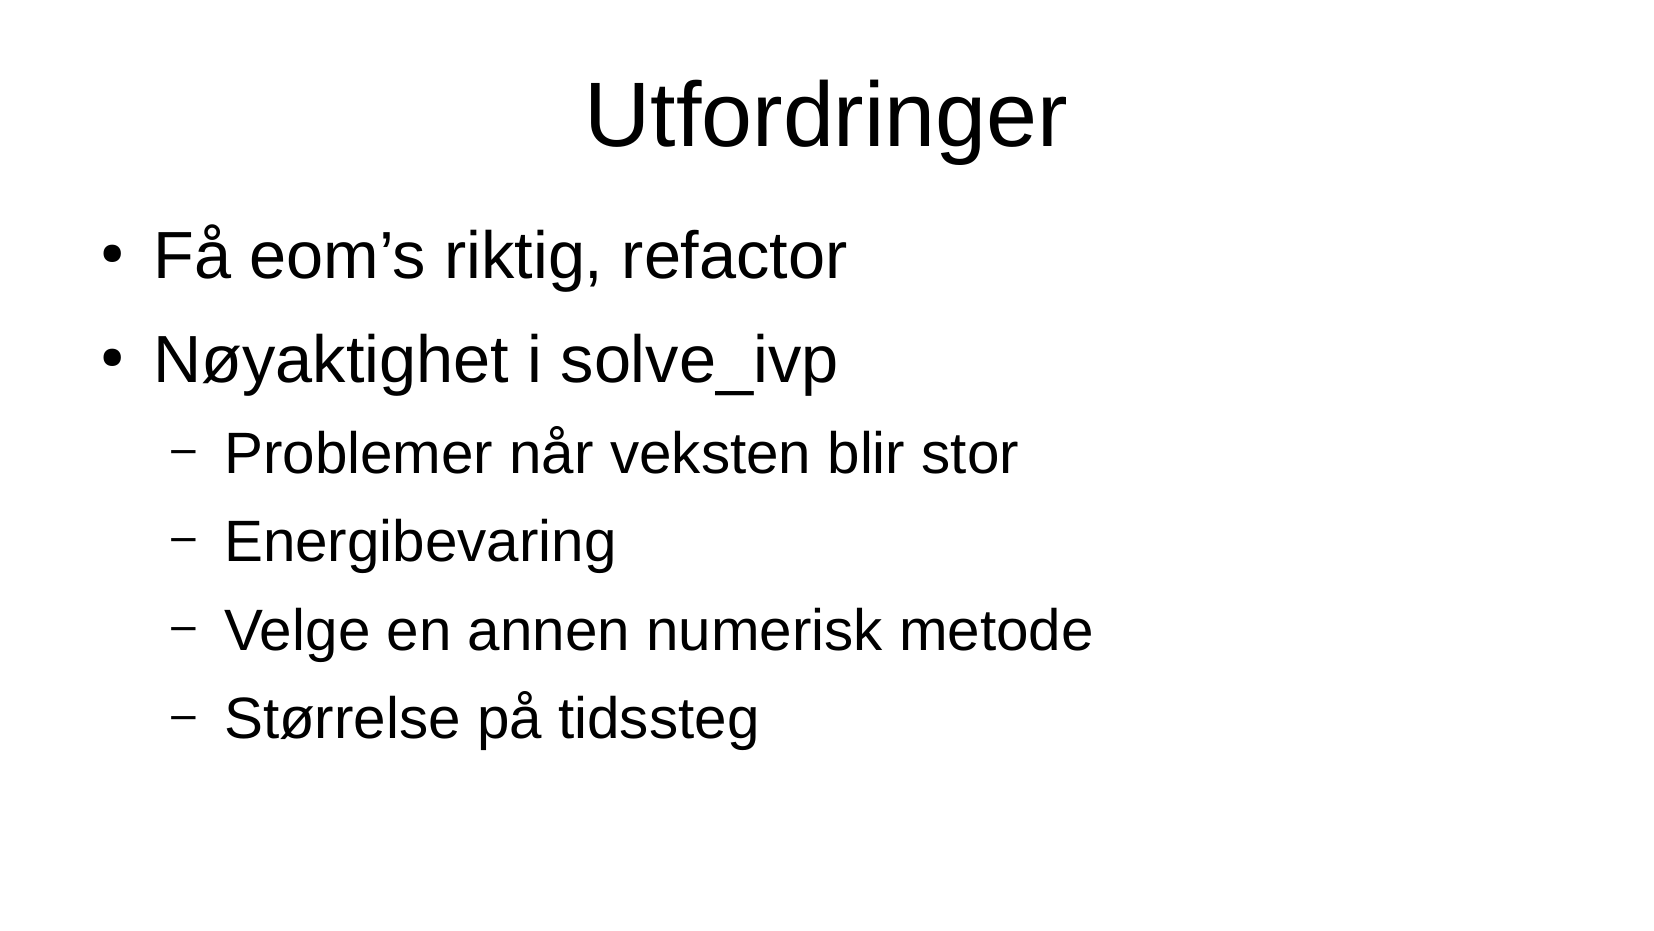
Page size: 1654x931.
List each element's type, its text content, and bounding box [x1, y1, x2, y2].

list Få eom’s riktig, refactor Nøyaktighet i solve_ivp Problemer når veksten blir stor Energibevaring Velge en annen numerisk metode Størrelse på tidssteg [82, 217, 1126, 901]
title Utfordringer [82, 37, 1571, 193]
